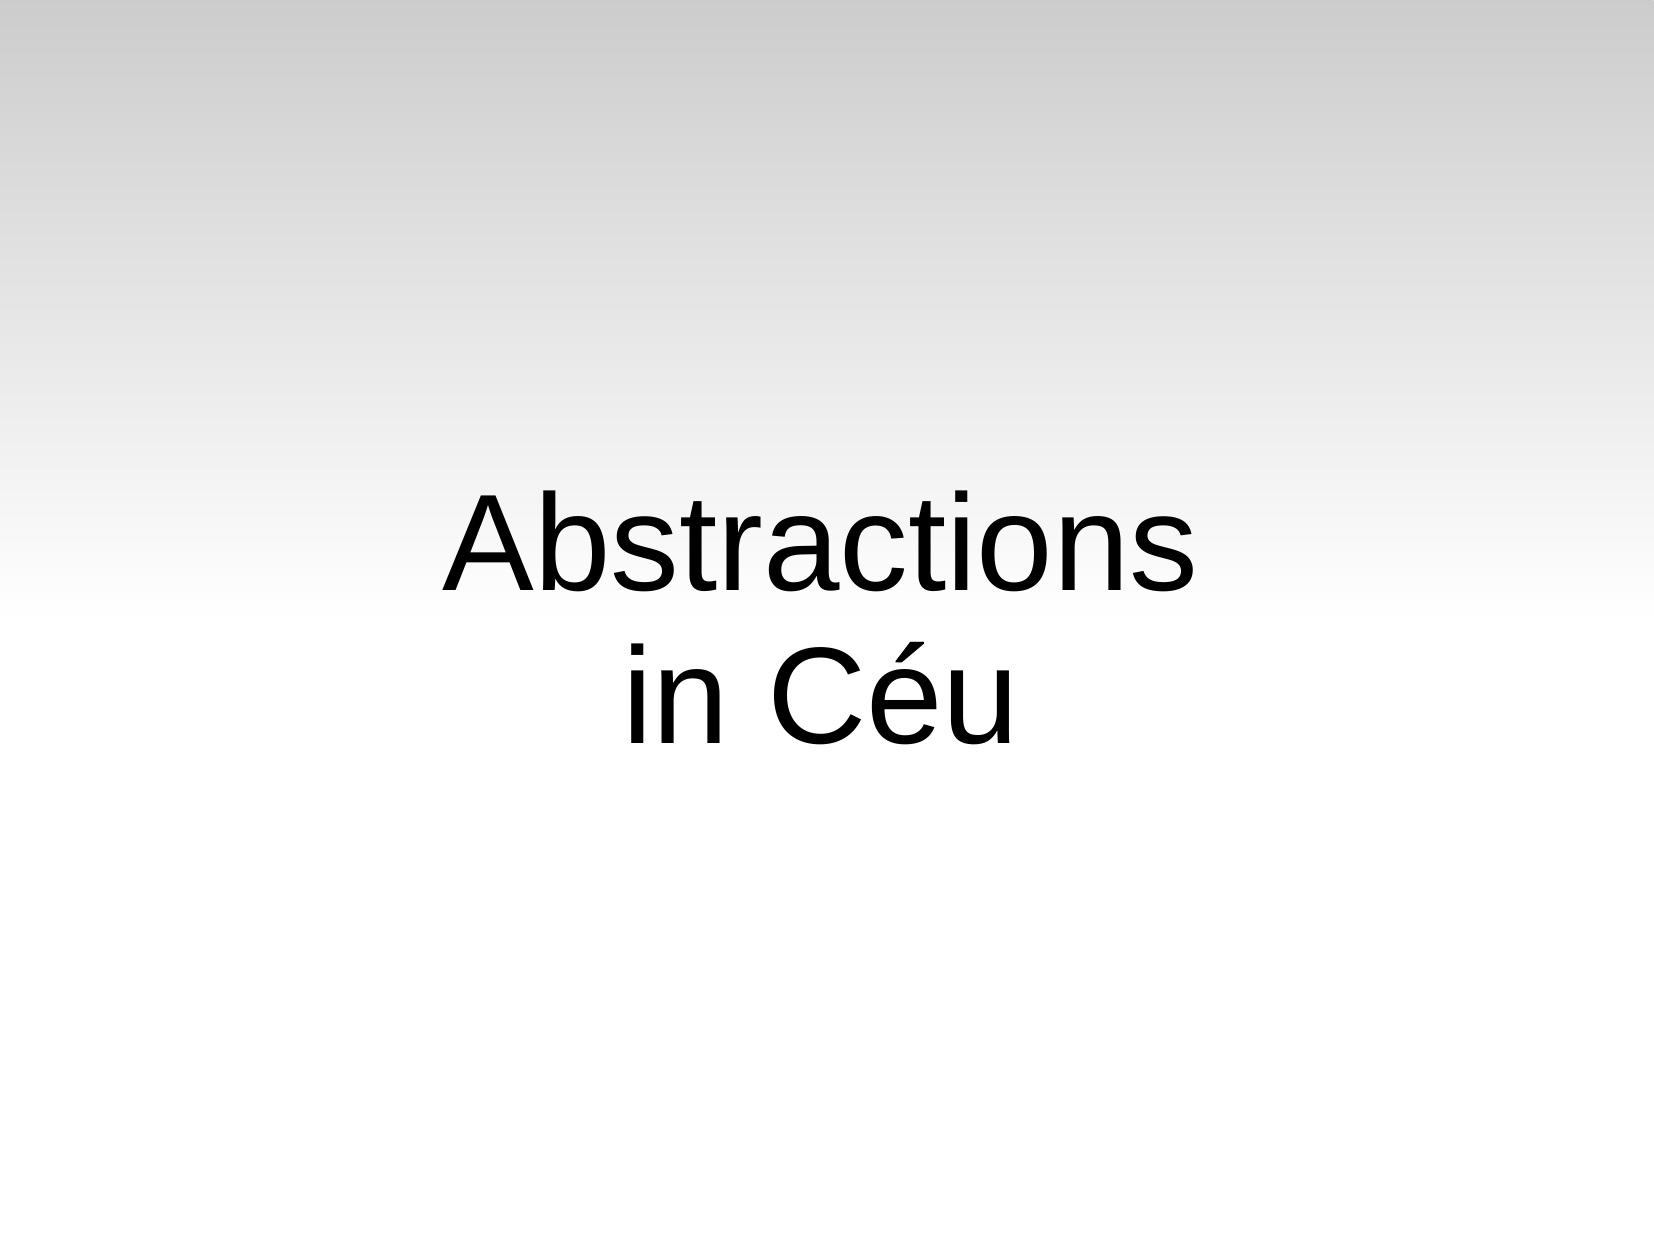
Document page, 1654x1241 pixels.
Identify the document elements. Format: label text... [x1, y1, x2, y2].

subtitle Abstractions in Céu [76, 64, 1565, 1174]
